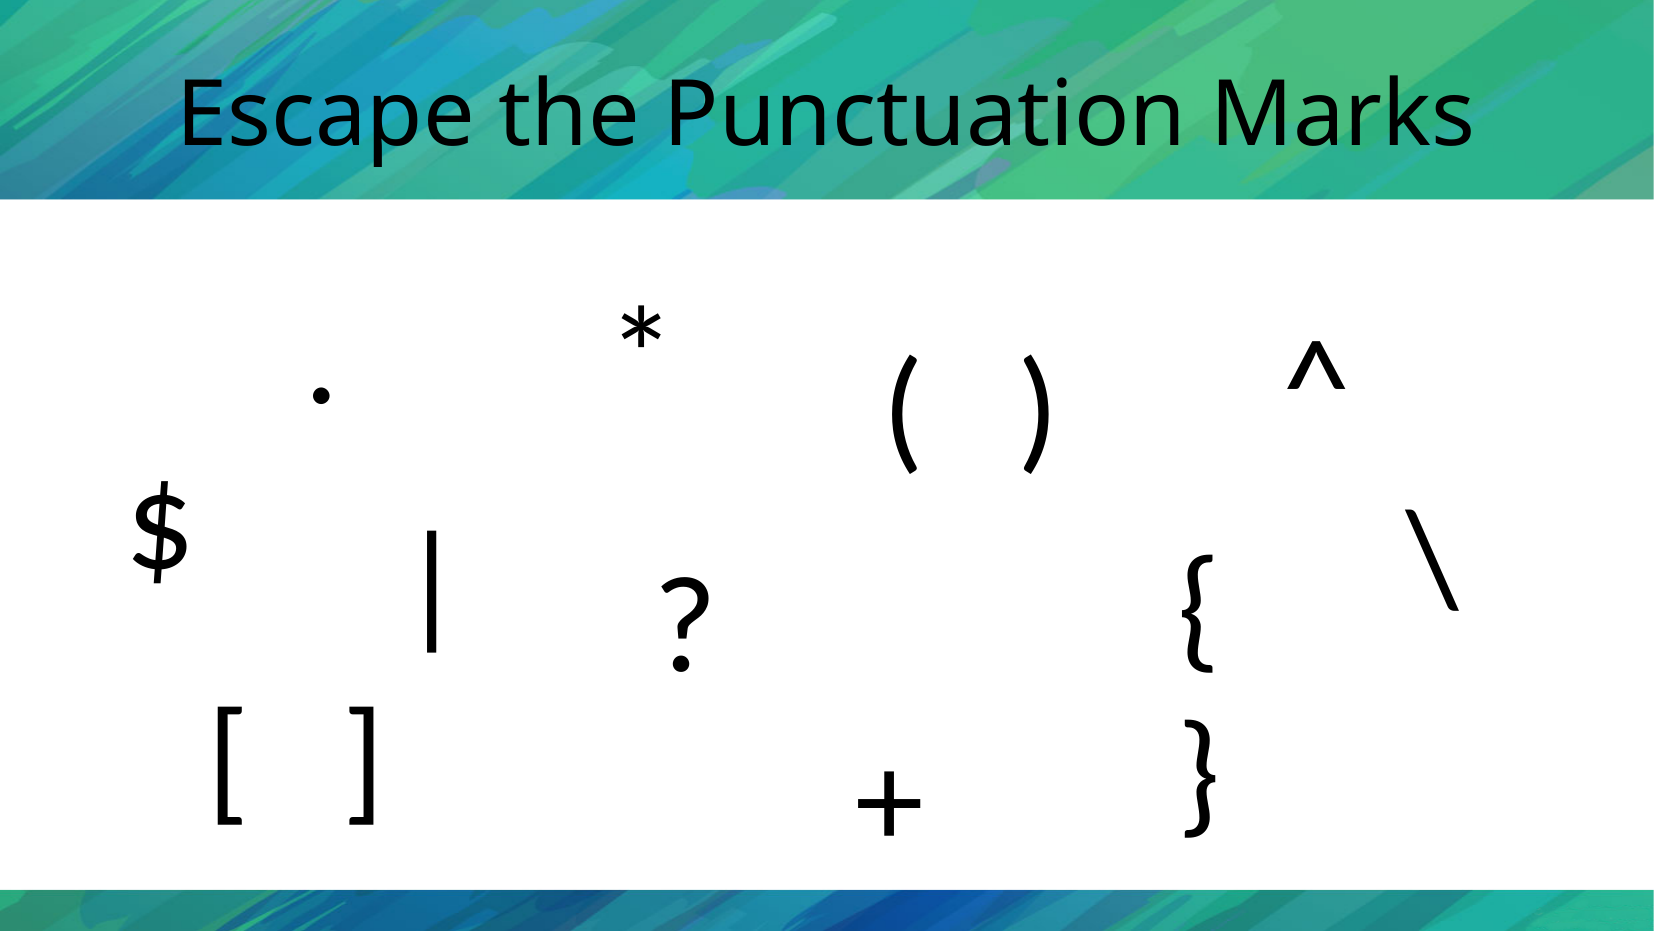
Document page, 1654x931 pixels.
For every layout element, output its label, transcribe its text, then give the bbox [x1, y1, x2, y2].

text_box ( ) [867, 310, 1103, 490]
text_box | [385, 485, 483, 666]
title Escape the Punctuation Marks [82, 37, 1571, 181]
text_box + [840, 702, 986, 883]
text_box $ [110, 423, 345, 604]
text_box \ [1391, 460, 1599, 641]
text_box * [592, 258, 813, 439]
picture [0, 0, 1654, 931]
text_box { } [1163, 509, 1350, 855]
text_box ^ [1267, 289, 1447, 470]
text_box ? [639, 527, 733, 707]
text_box . [289, 258, 483, 439]
text_box [ ] [192, 661, 551, 842]
